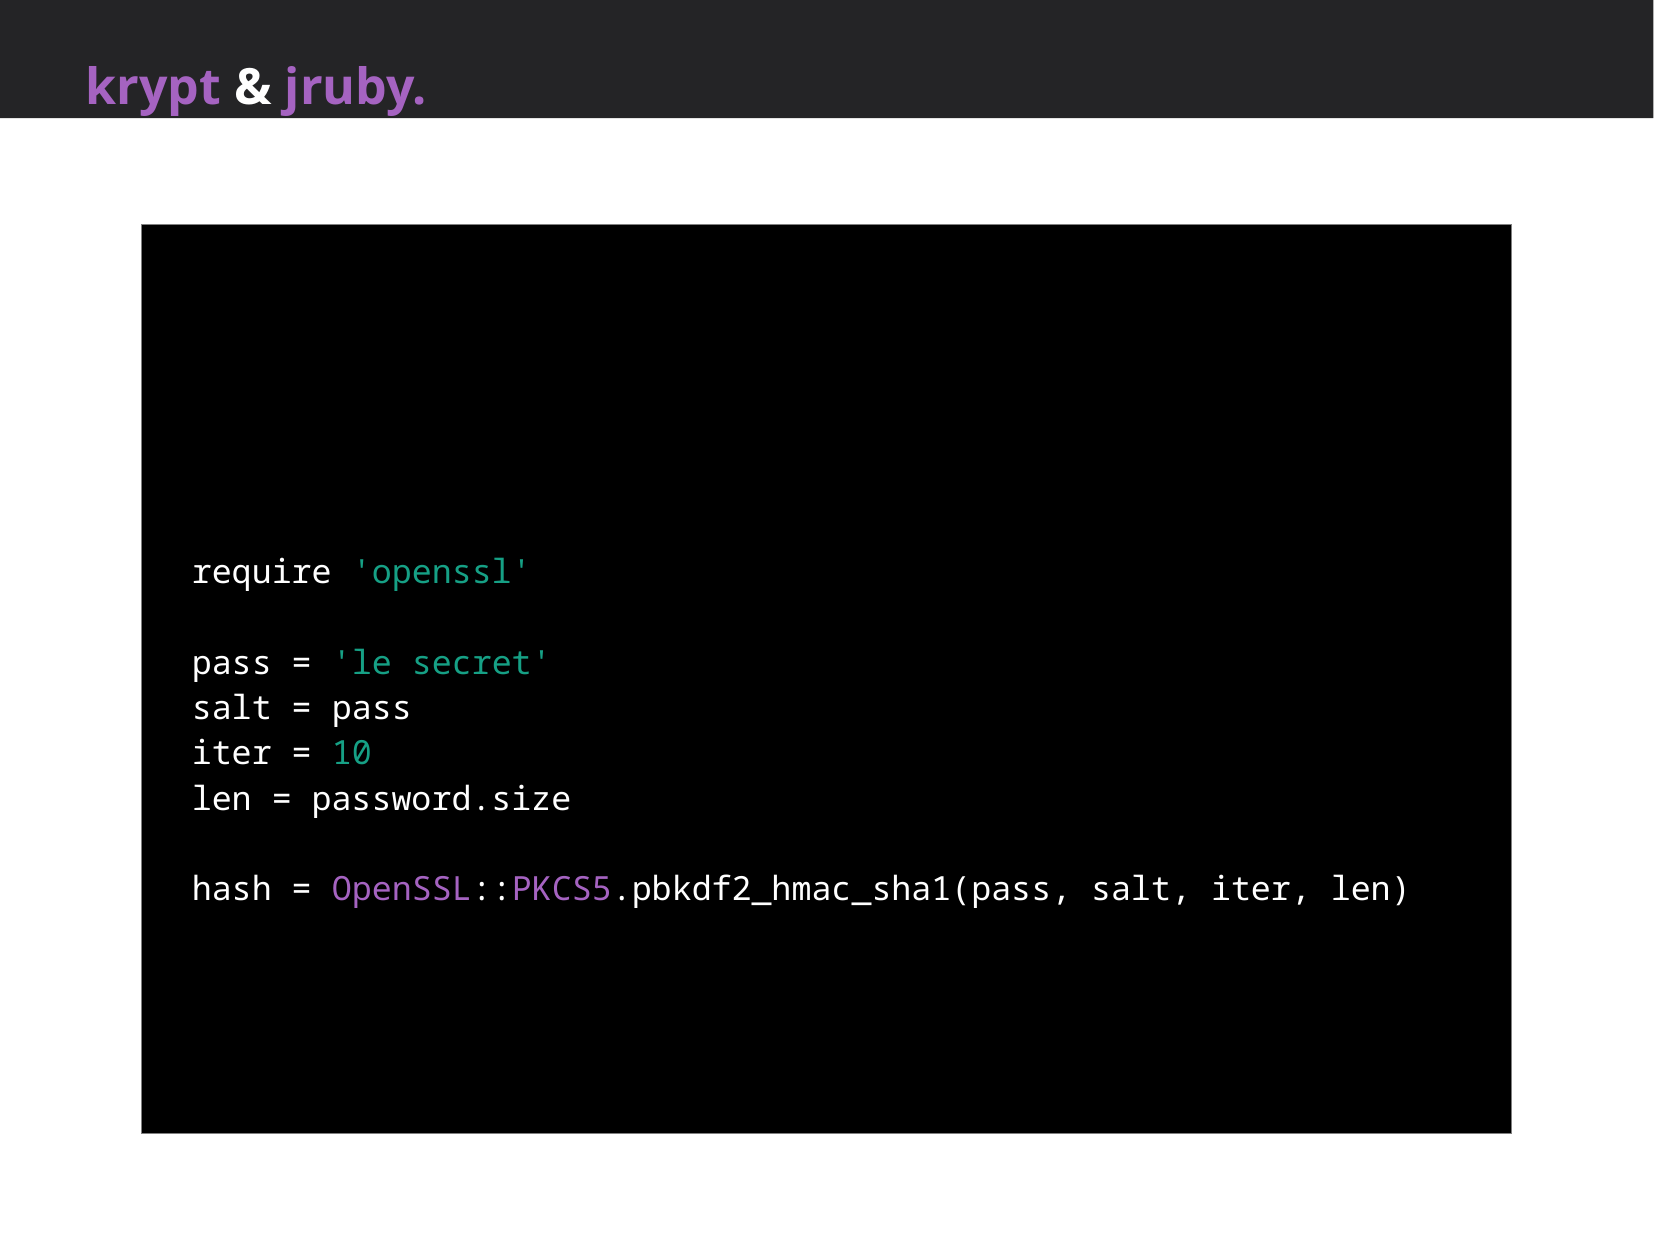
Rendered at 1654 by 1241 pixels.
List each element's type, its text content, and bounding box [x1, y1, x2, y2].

text_box [141, 224, 1512, 1134]
text_box [0, 0, 1654, 119]
text_box krypt & jruby. [70, 43, 1359, 119]
text_box require 'openssl' pass = 'le secret' salt = pass iter = 10 len = password.size hash = OpenSSL::PKCS5.pbkdf2_hmac_sha1(pass, salt, iter, len) [177, 224, 1512, 856]
